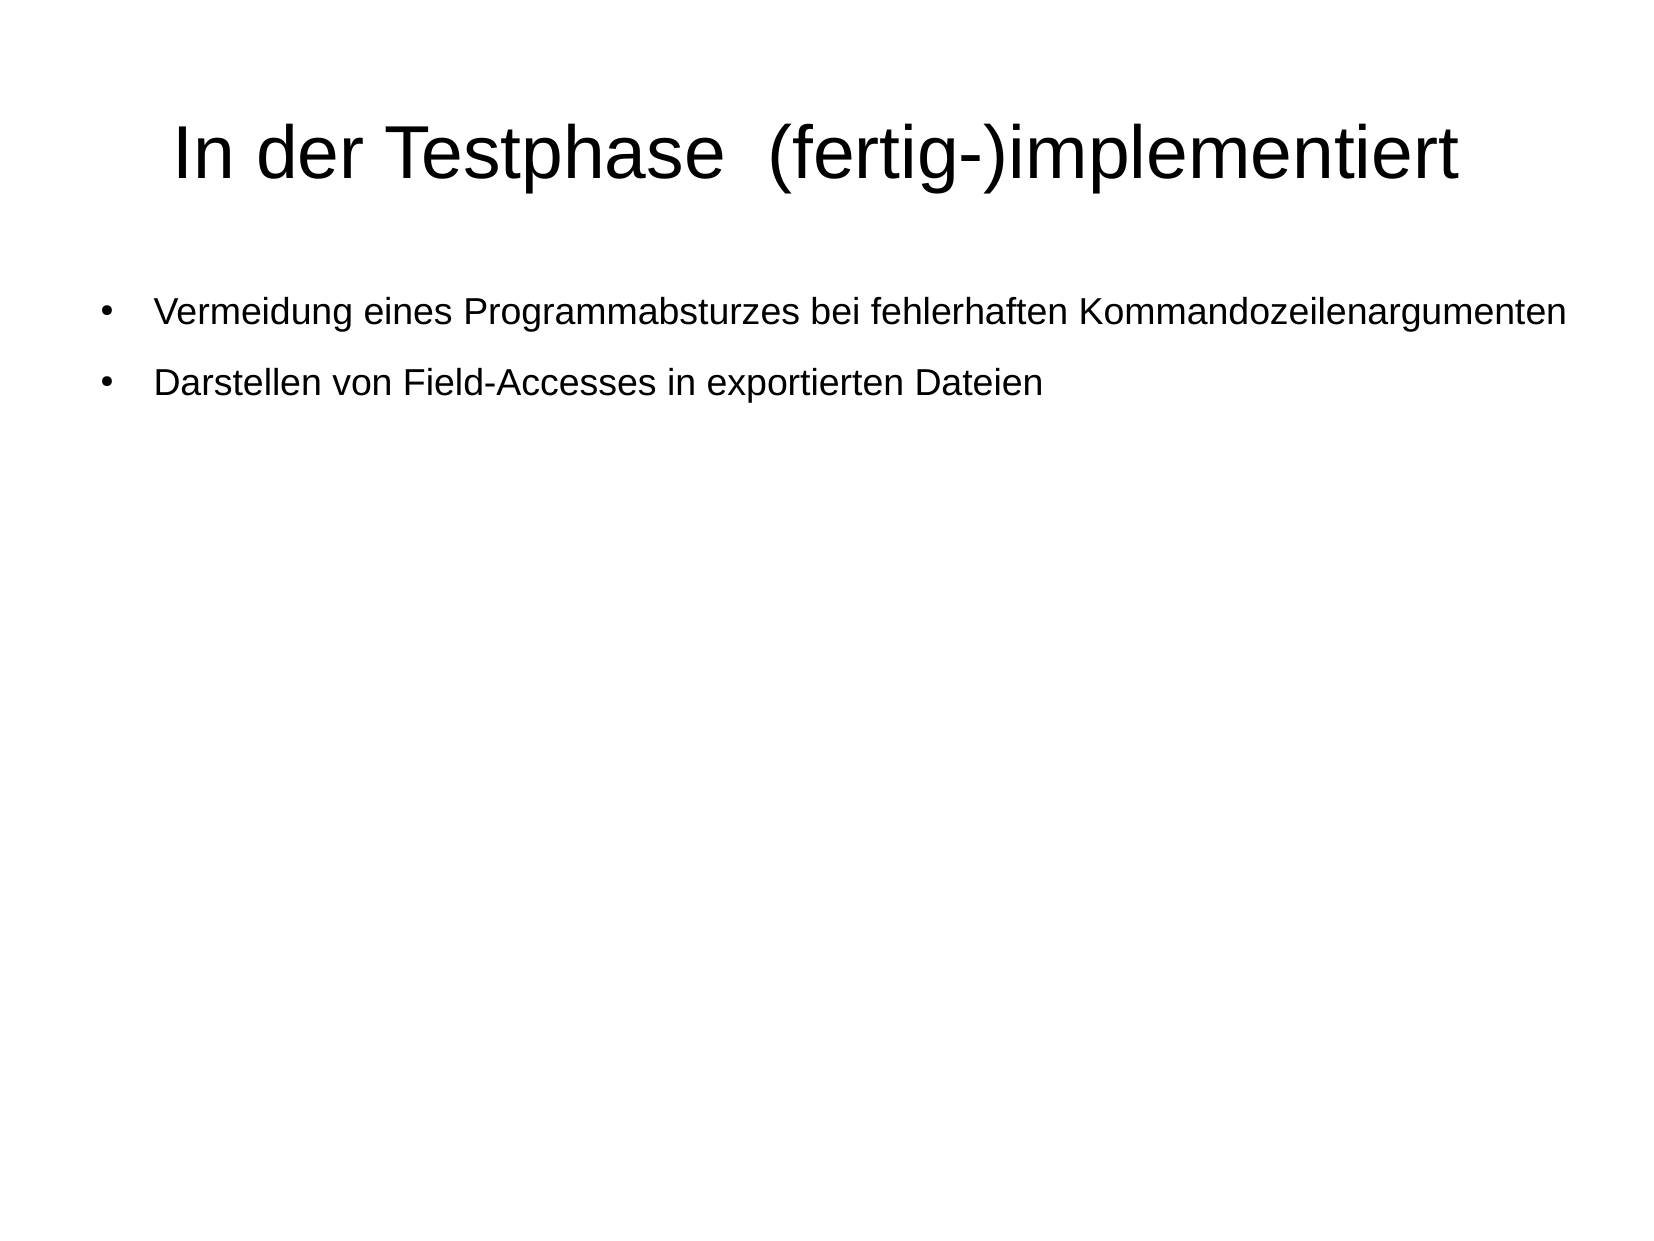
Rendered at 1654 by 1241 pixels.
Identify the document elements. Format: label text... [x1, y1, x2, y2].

title In der Testphase (fertig-)implementiert [82, 49, 1571, 257]
list Vermeidung eines Programmabsturzes bei fehlerhaften Kommandozeilenargumenten Darstellen von Field-Accesses in exportierten Dateien [82, 290, 1571, 1010]
